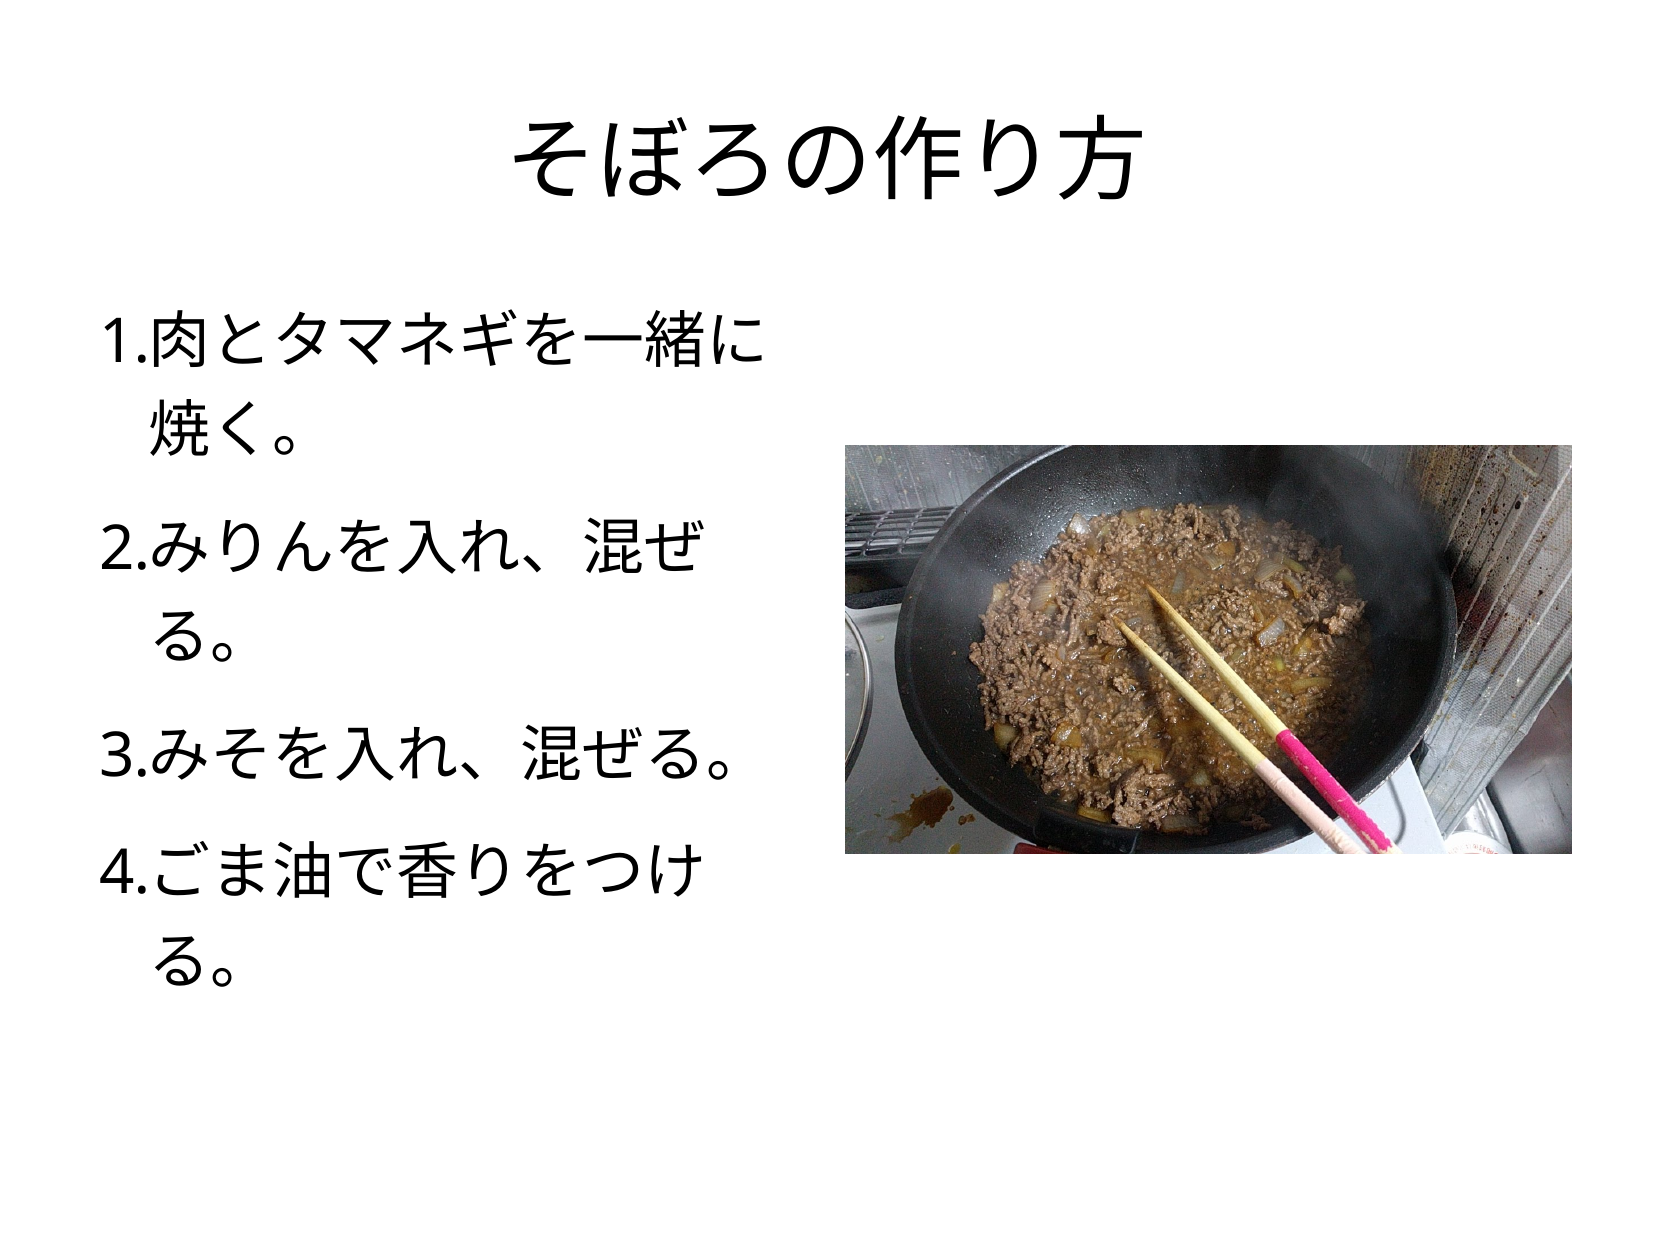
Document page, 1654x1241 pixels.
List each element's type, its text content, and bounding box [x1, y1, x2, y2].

list 肉とタマネギを一緒に焼く。 みりんを入れ、混ぜる。 みそを入れ、混ぜる。 ごま油で香りをつける。 [82, 290, 809, 1010]
title そぼろの作り方 [82, 49, 1571, 257]
picture [845, 445, 1572, 854]
